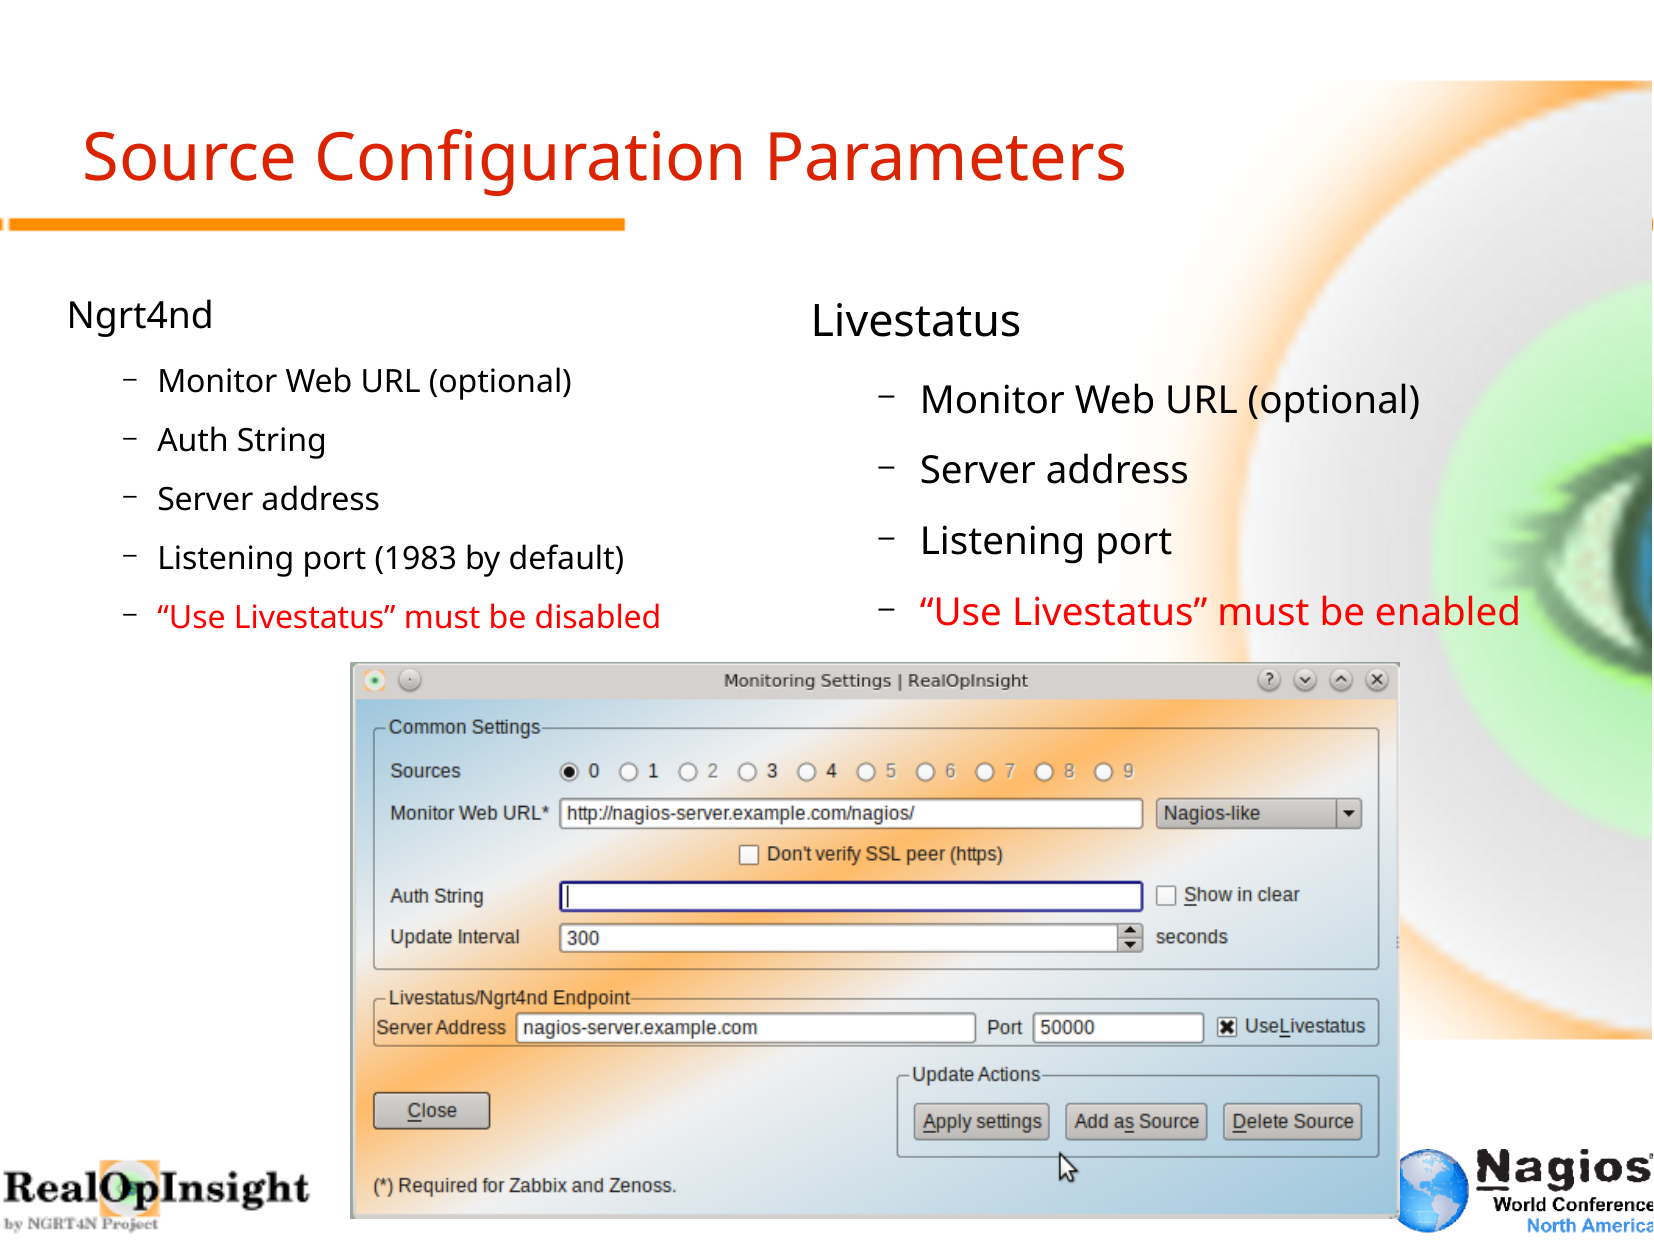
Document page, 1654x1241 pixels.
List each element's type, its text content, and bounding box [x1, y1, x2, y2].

list Livestatus Monitor Web URL (optional) Server address Listening port “Use Livestatus” must be enabled [810, 288, 1592, 644]
picture [0, 0, 1654, 1241]
title Source Configuration Parameters [82, 73, 1547, 237]
list Ngrt4nd Monitor Web URL (optional) Auth String Server address Listening port (1983 by default) “Use Livestatus” must be disabled [66, 289, 810, 641]
